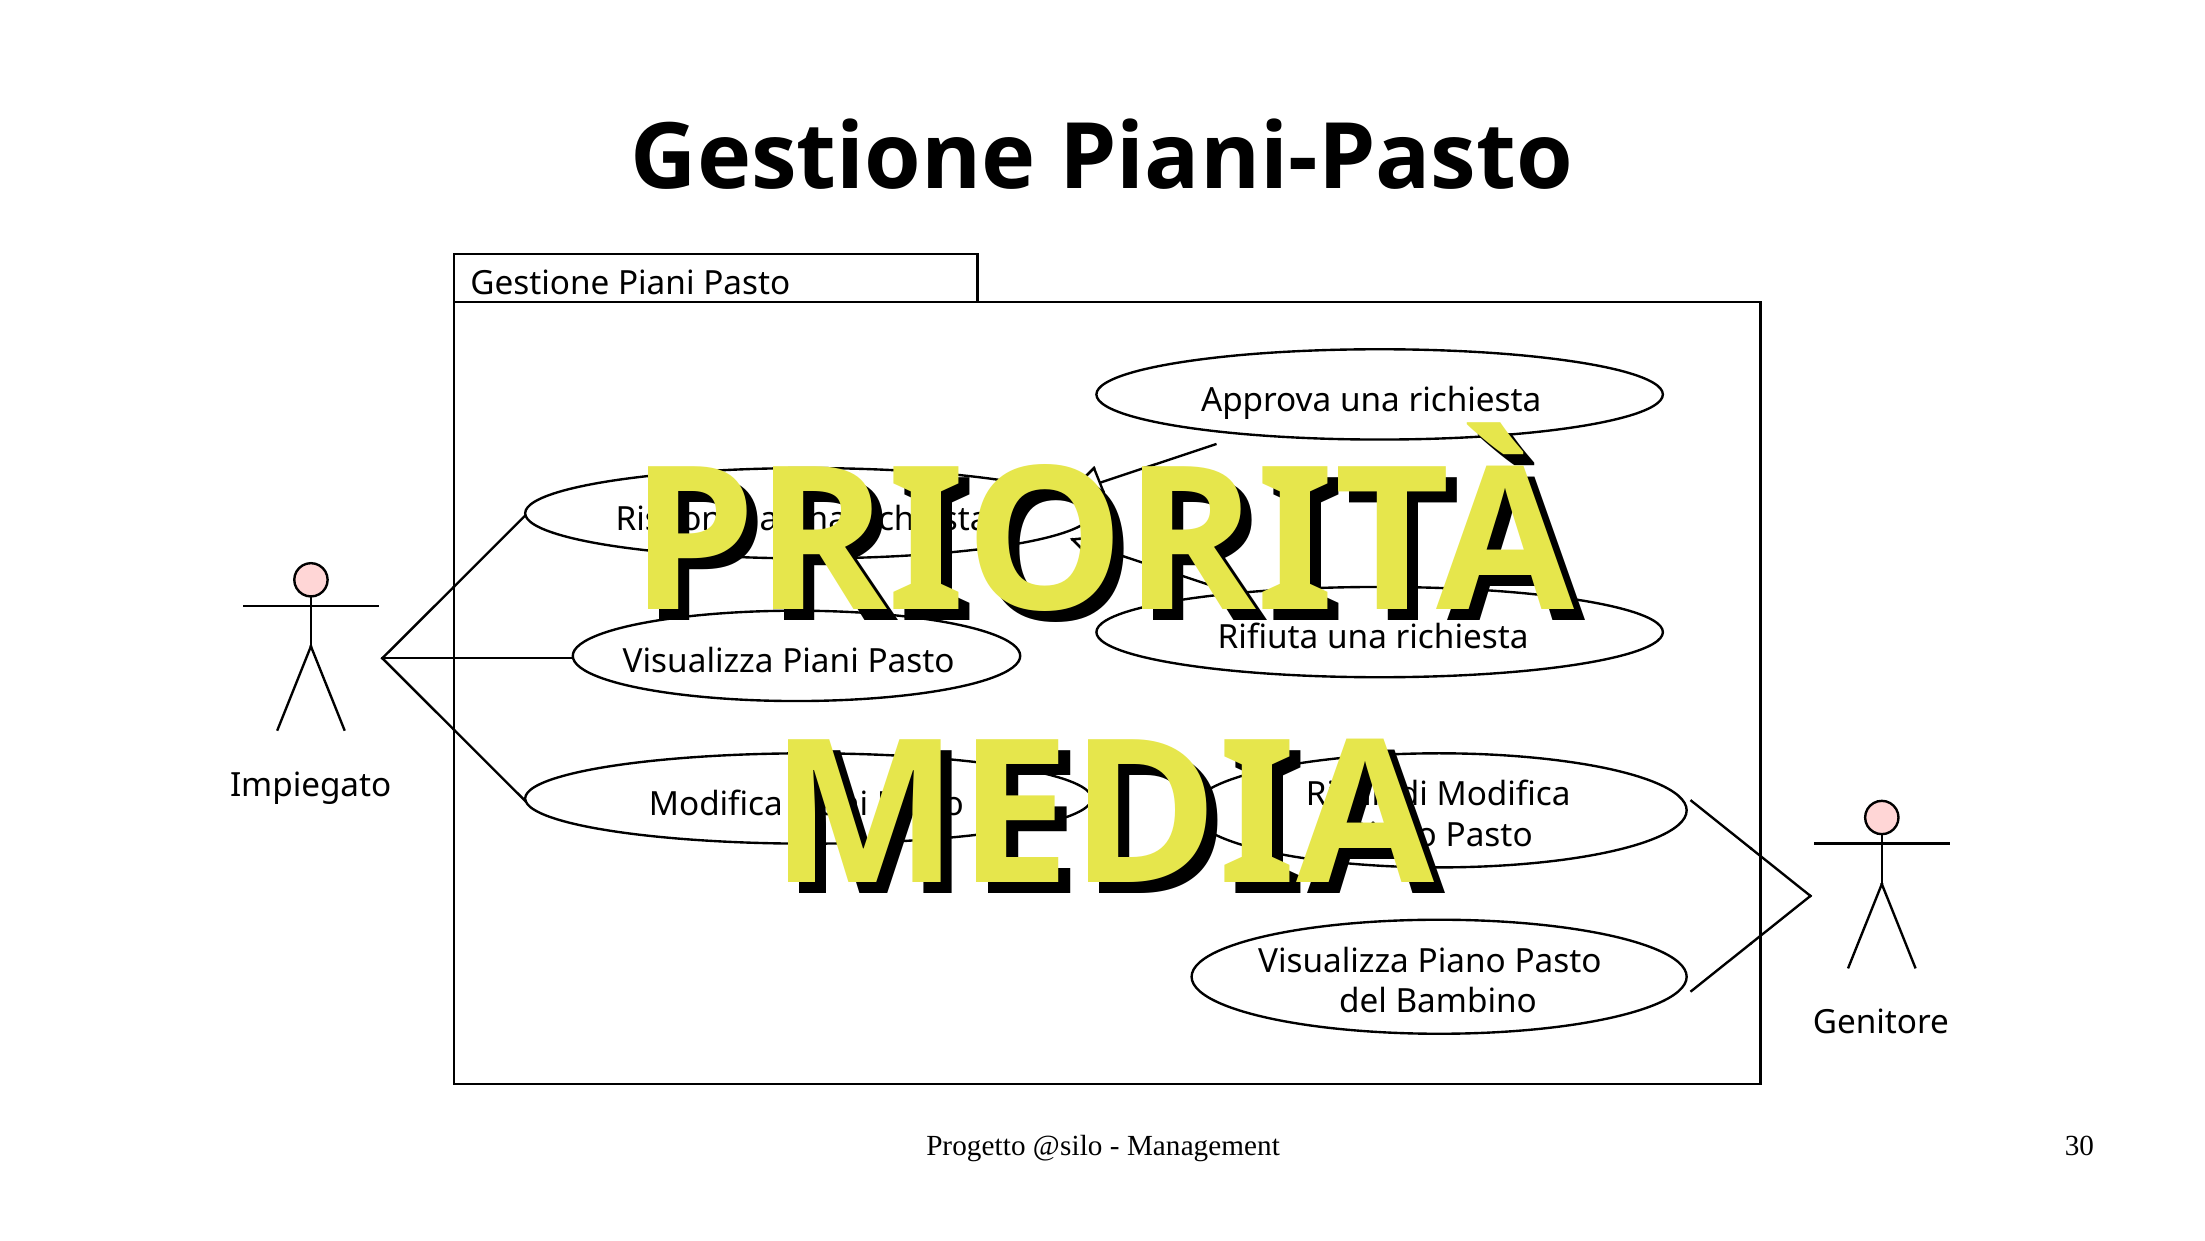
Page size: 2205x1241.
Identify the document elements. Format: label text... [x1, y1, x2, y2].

title Gestione Piani-Pasto [110, 49, 2095, 257]
text_box PRIORITÀ MEDIA [535, 388, 1670, 852]
picture [143, 205, 2050, 1135]
